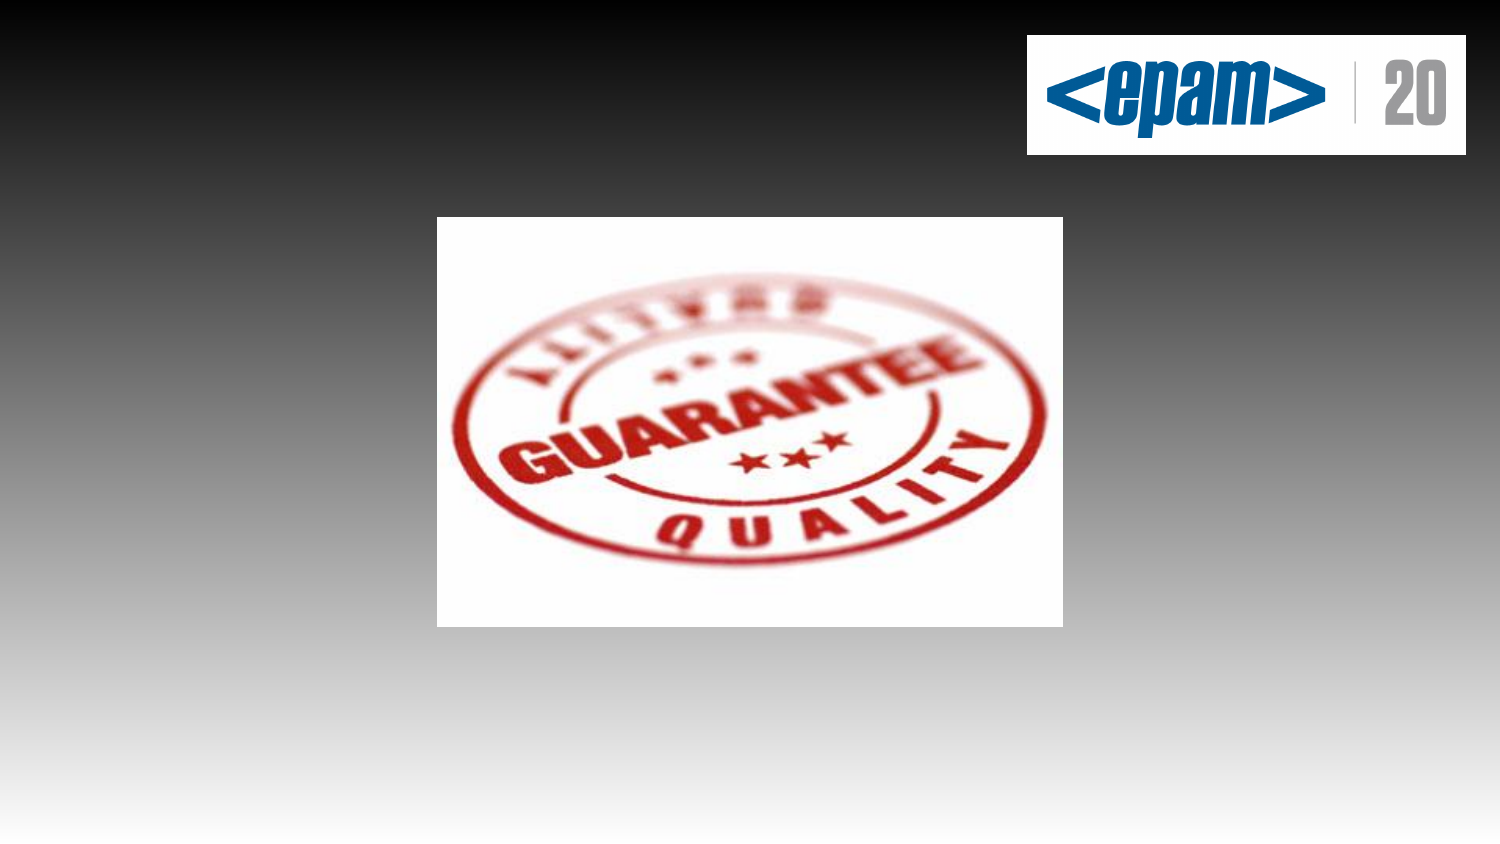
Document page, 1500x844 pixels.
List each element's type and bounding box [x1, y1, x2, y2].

picture [1027, 35, 1466, 155]
picture [437, 217, 1063, 627]
